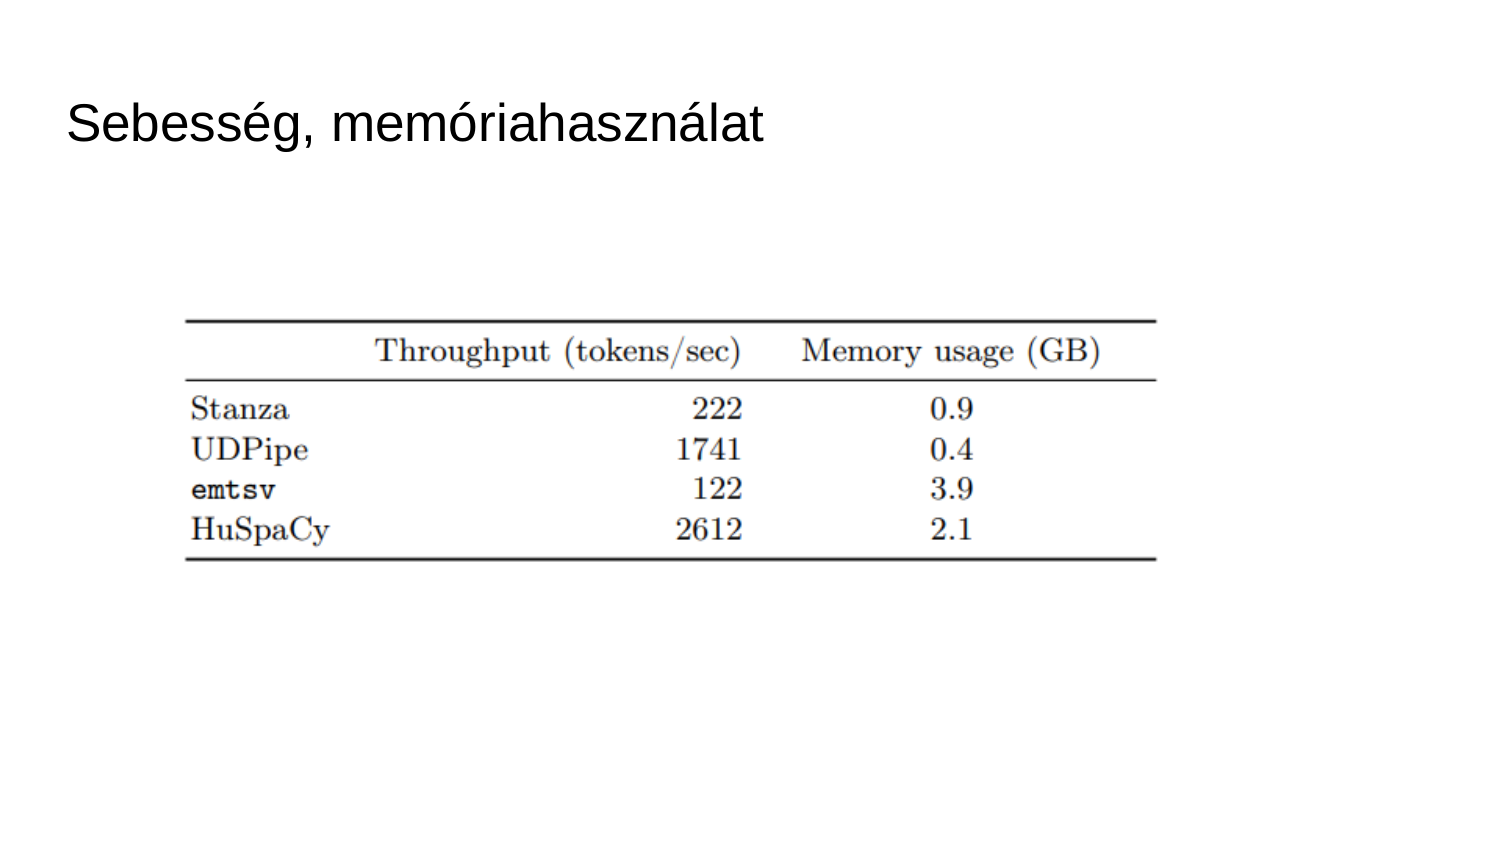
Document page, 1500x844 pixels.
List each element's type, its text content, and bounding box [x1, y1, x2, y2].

title Sebesség, memóriahasználat [51, 72, 1449, 167]
picture [146, 286, 1239, 590]
